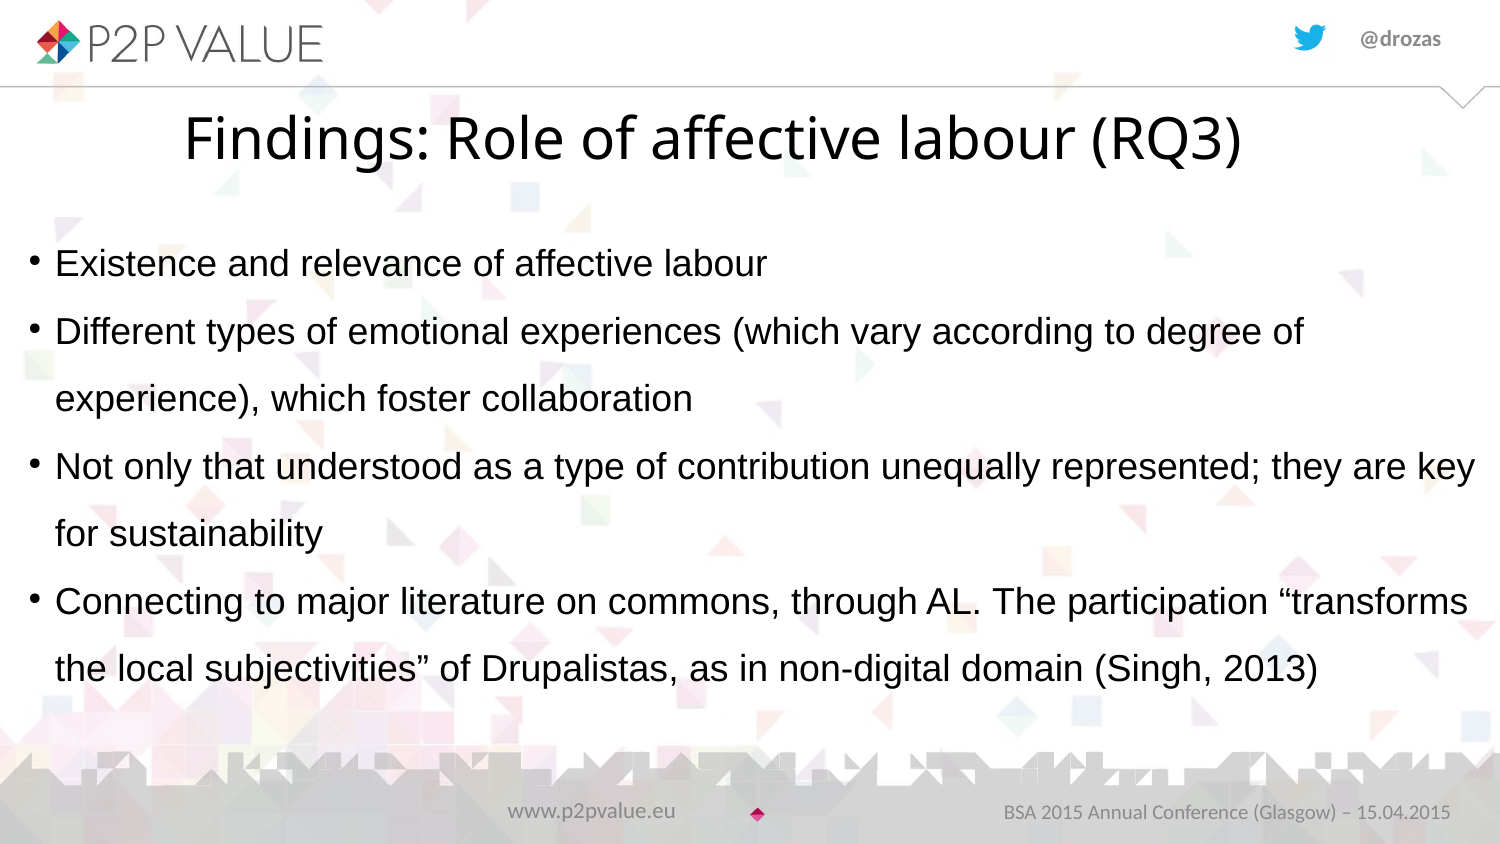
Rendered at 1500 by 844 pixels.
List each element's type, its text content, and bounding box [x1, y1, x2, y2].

text_box BSA 2015 Annual Conference (Glasgow) – 15.04.2015 [777, 788, 1470, 834]
title Findings: Role of affective labour (RQ3) [60, 92, 1366, 181]
subtitle Existence and relevance of affective labour Different types of emotional experiences (which vary according to degree of experience), which foster collaboration Not only that understood as a type of contribution unequally represented; they are key for sustainability Connecting to major literature on commons, through AL. The participation “transforms the local subjectivities” of Drupalistas, as in non-digital domain (Singh, 2013) [15, 210, 1496, 766]
text_box @drozas [1333, 15, 1455, 60]
text_box www.p2pvalue.eu [501, 789, 720, 829]
picture [0, 0, 1500, 844]
